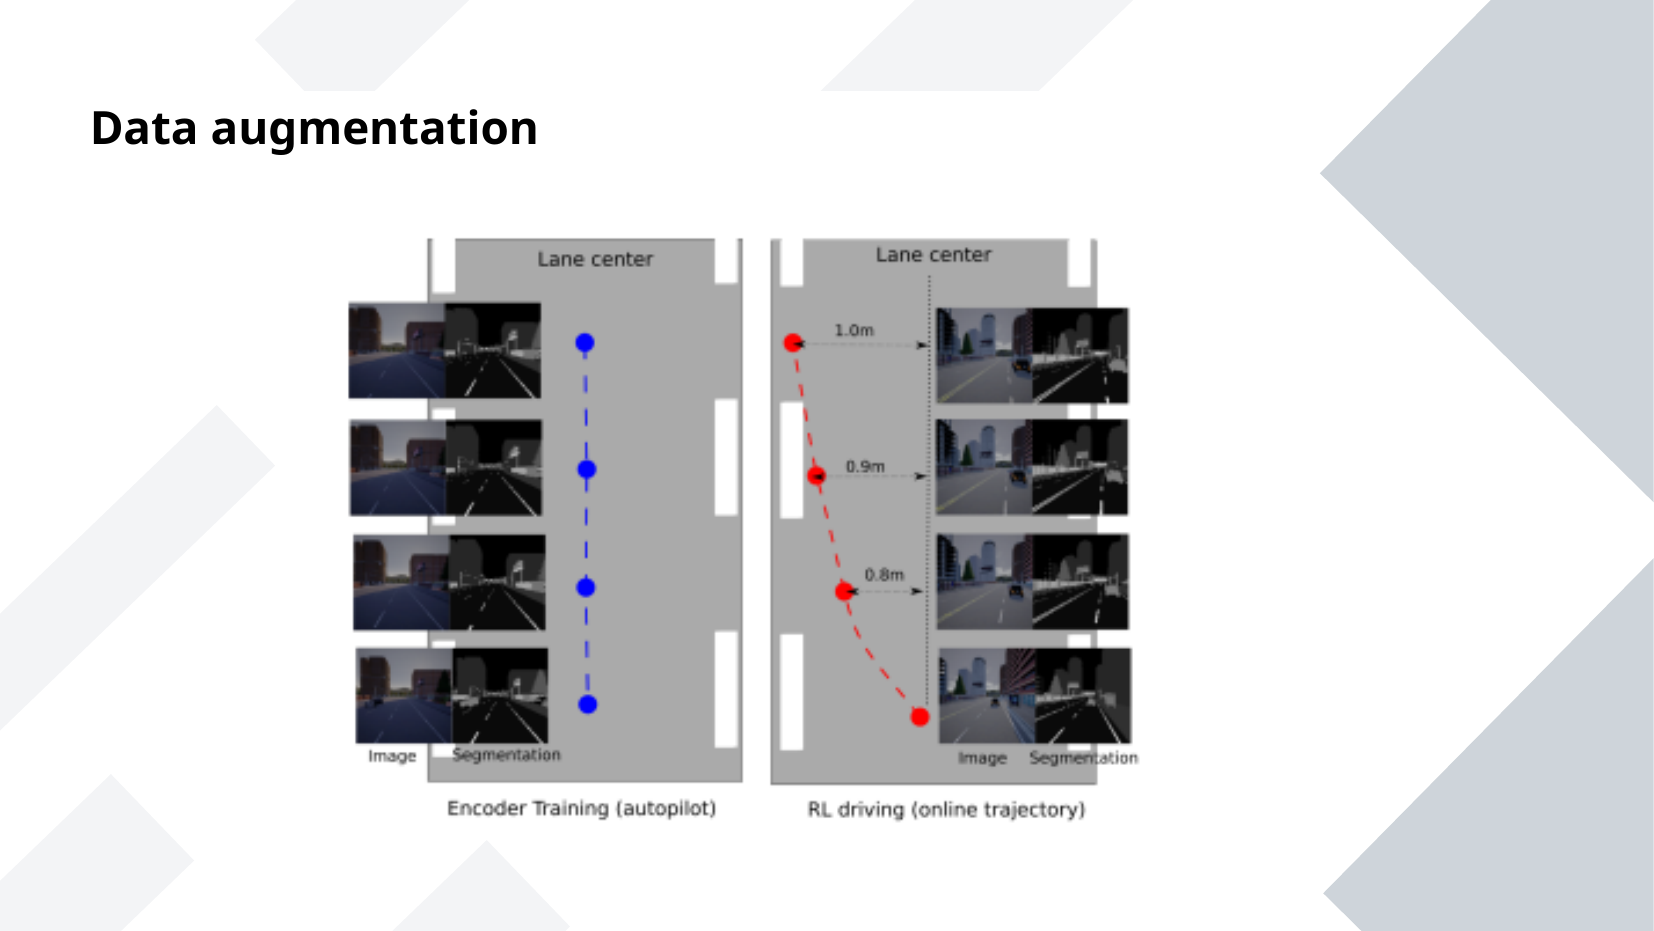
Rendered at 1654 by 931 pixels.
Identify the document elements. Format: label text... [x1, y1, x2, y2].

text_box Data augmentation [75, 87, 1418, 263]
picture [289, 263, 1163, 826]
